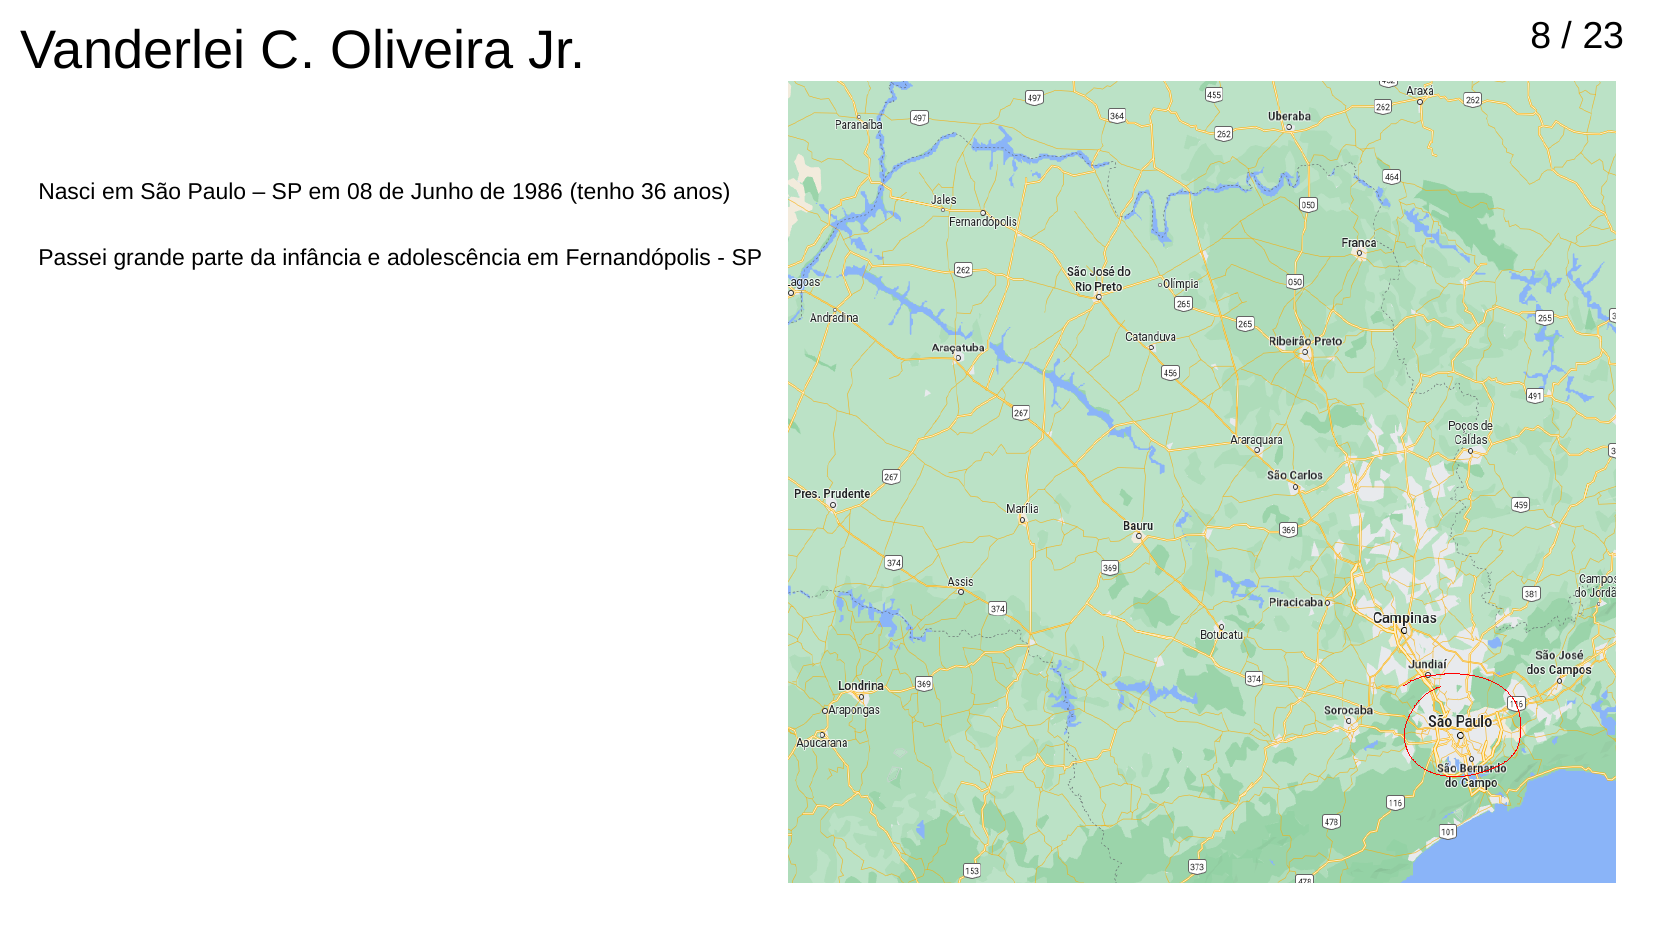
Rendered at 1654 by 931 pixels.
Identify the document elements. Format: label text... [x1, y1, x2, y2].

text_box <number> / 23 [1386, 0, 1650, 71]
text_box Vanderlei C. Oliveira Jr. [5, 11, 615, 89]
text_box Nasci em São Paulo – SP em 08 de Junho de 1986 (tenho 36 anos) [23, 171, 751, 243]
picture [788, 81, 1616, 884]
text_box Passei grande parte da infância e adolescência em Fernandópolis - SP [23, 237, 810, 309]
